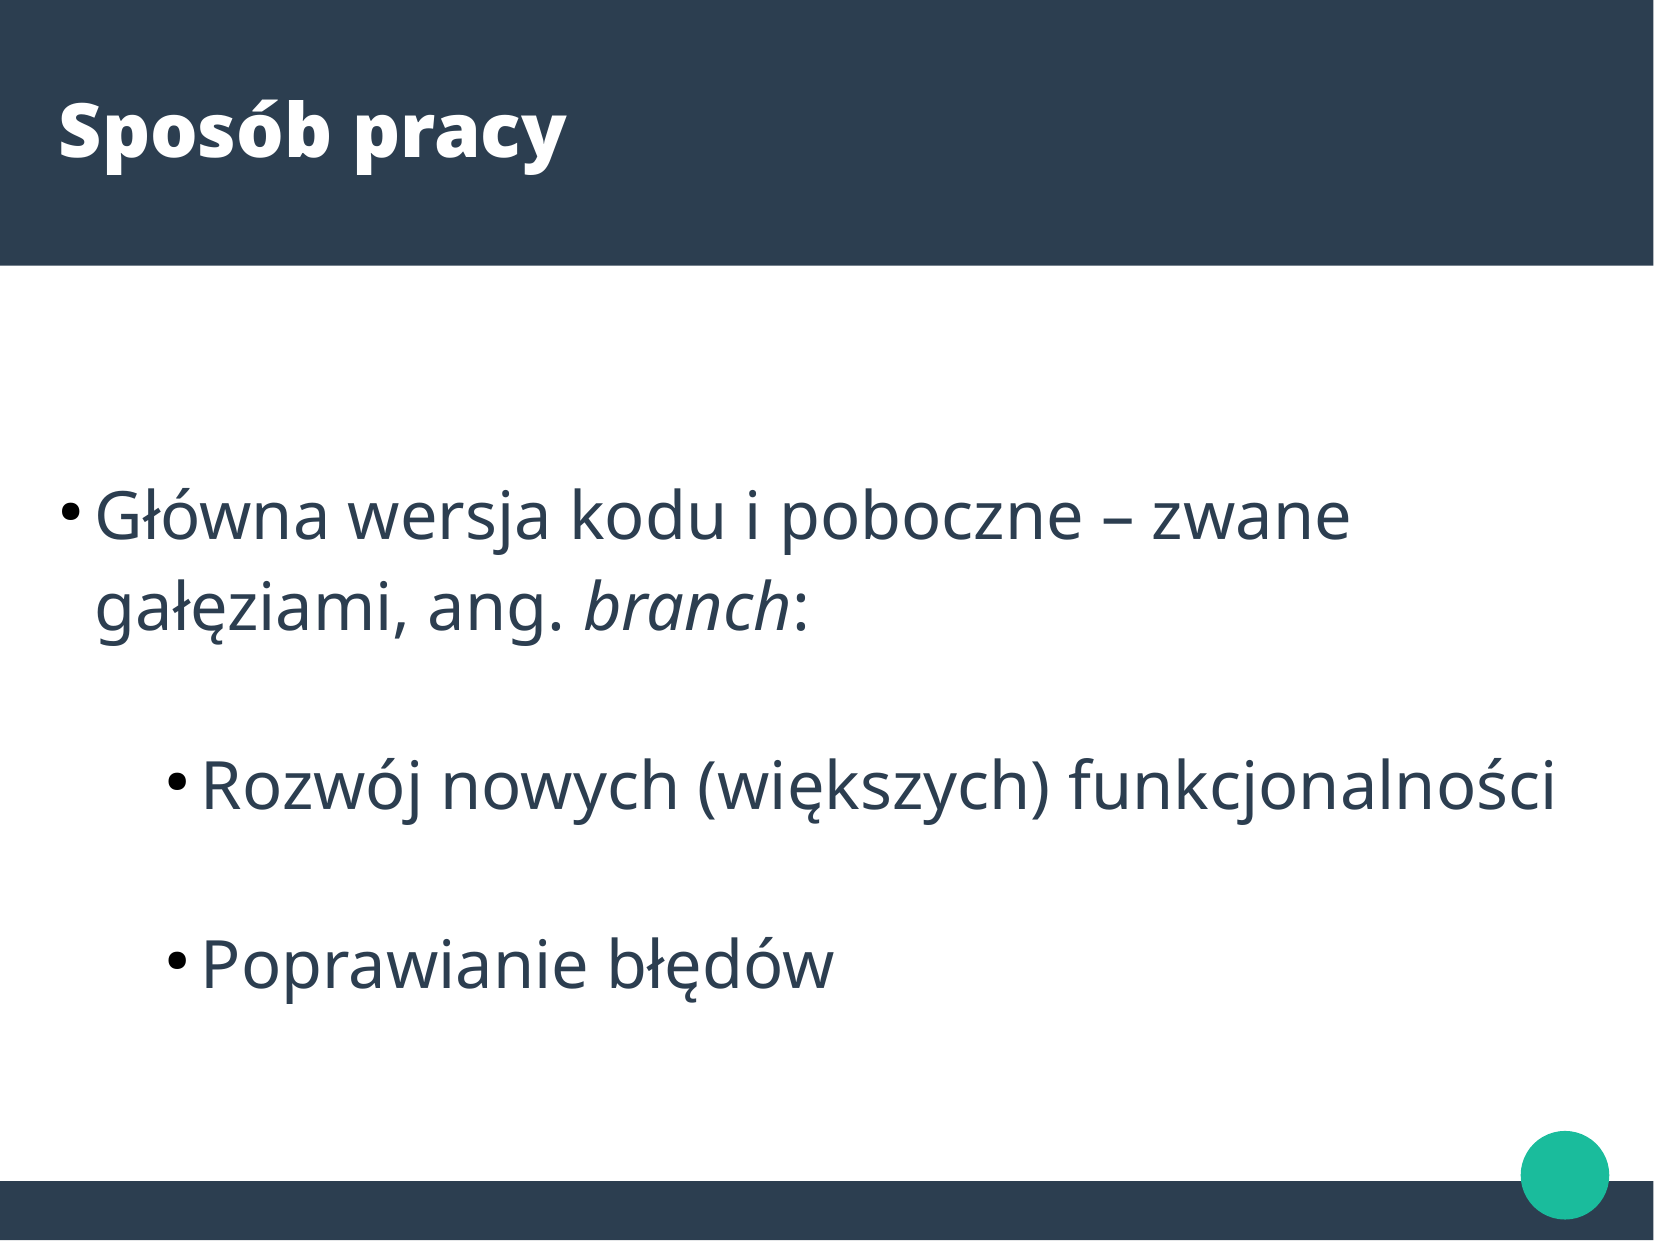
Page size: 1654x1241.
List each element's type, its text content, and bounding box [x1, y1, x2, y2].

title Sposób pracy [59, 24, 1595, 232]
subtitle Główna wersja kodu i poboczne – zwane gałęziami, ang. branch: Rozwój nowych (większych) funkcjonalności Poprawianie błędów [59, 324, 1595, 1152]
